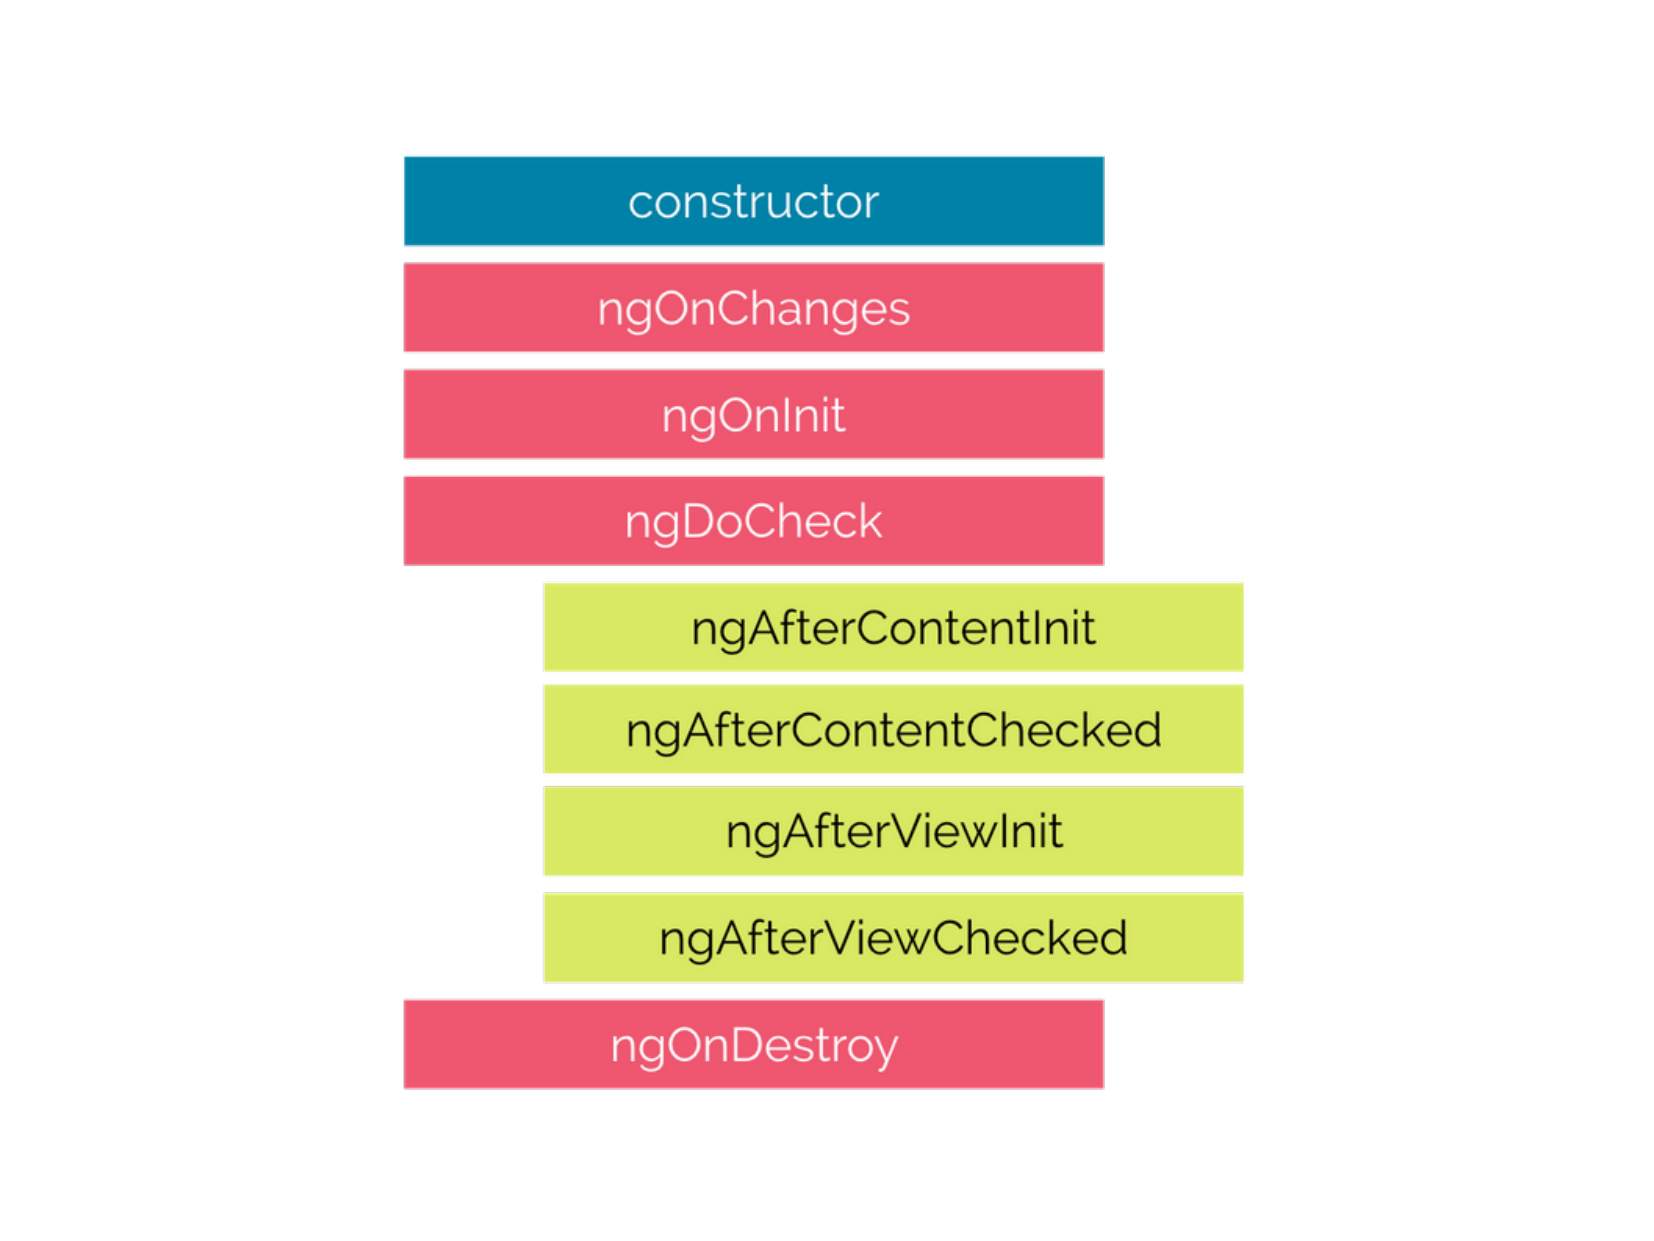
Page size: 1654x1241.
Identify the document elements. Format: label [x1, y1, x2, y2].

picture [326, 94, 1327, 1146]
